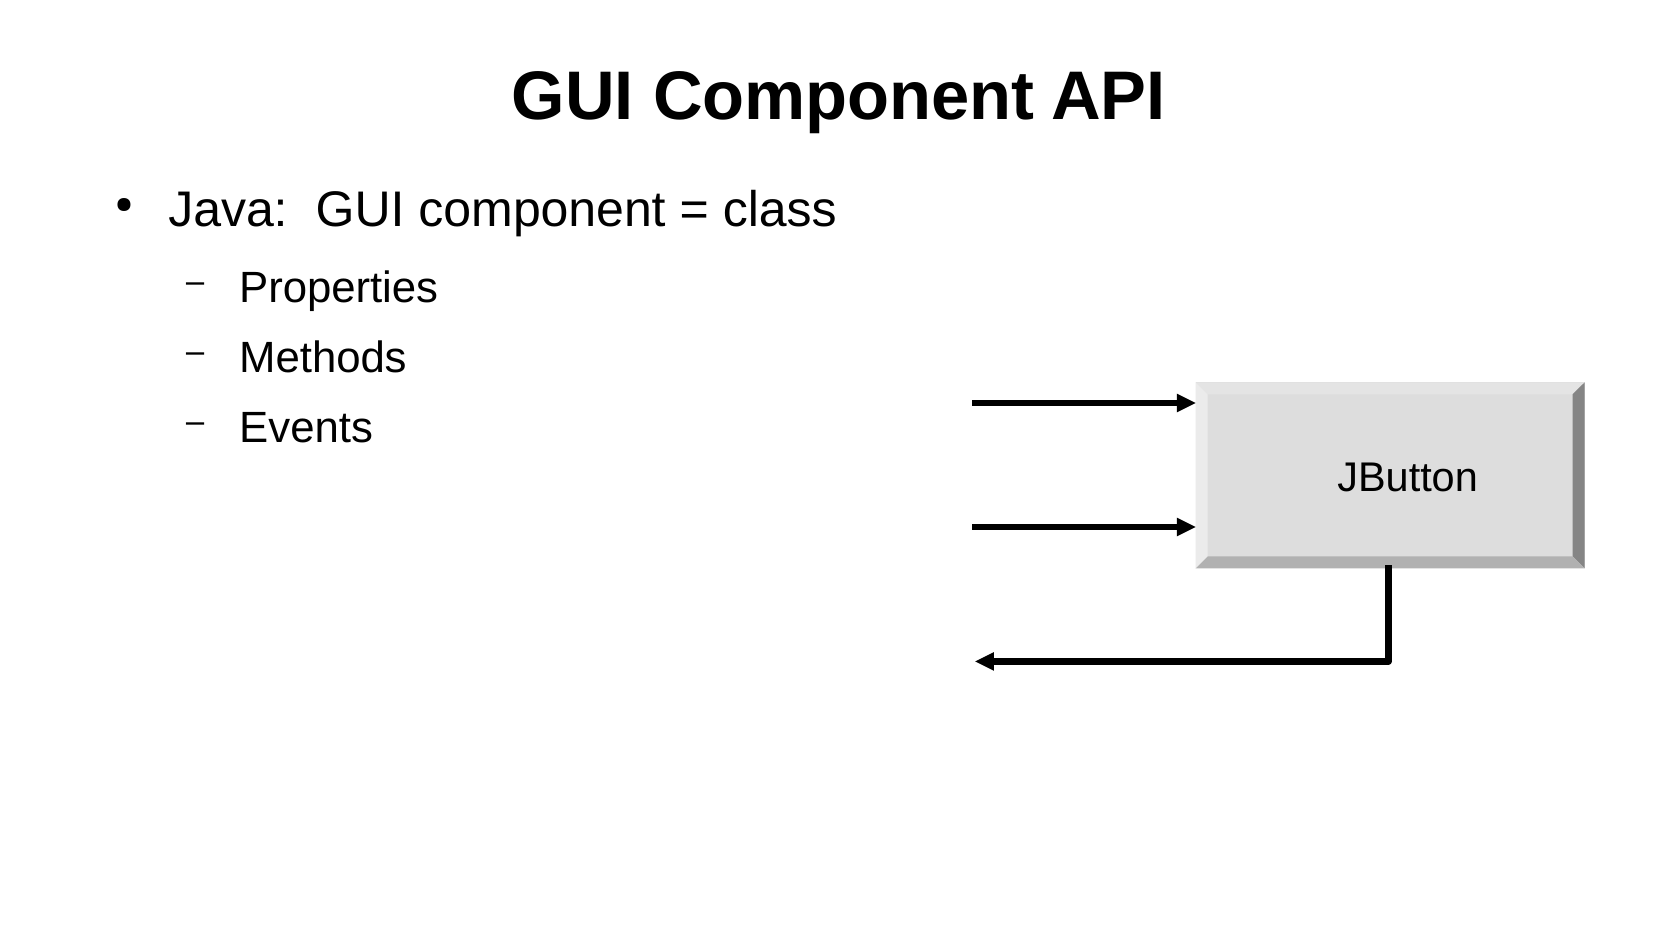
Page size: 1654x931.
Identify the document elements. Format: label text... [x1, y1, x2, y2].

list Java: GUI component = class Properties Methods Events [82, 168, 1538, 889]
text_box JButton [1208, 395, 1572, 556]
title GUI Component API [82, 37, 1571, 147]
